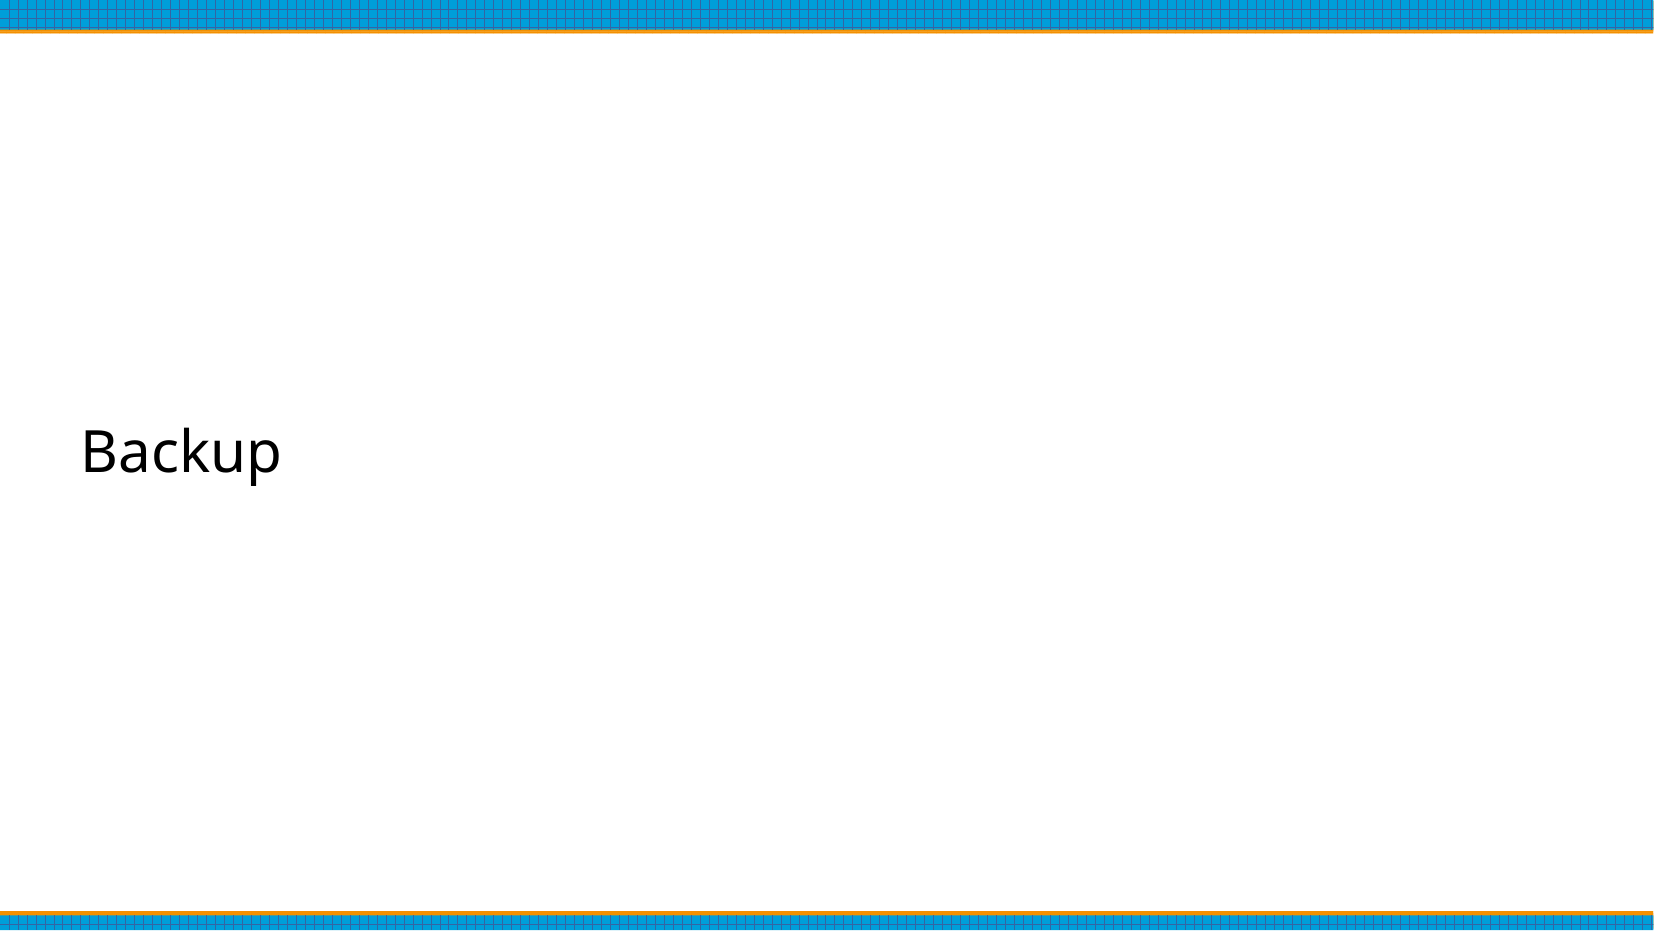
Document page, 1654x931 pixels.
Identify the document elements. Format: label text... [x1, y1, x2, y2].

text_box Backup [75, 404, 676, 496]
